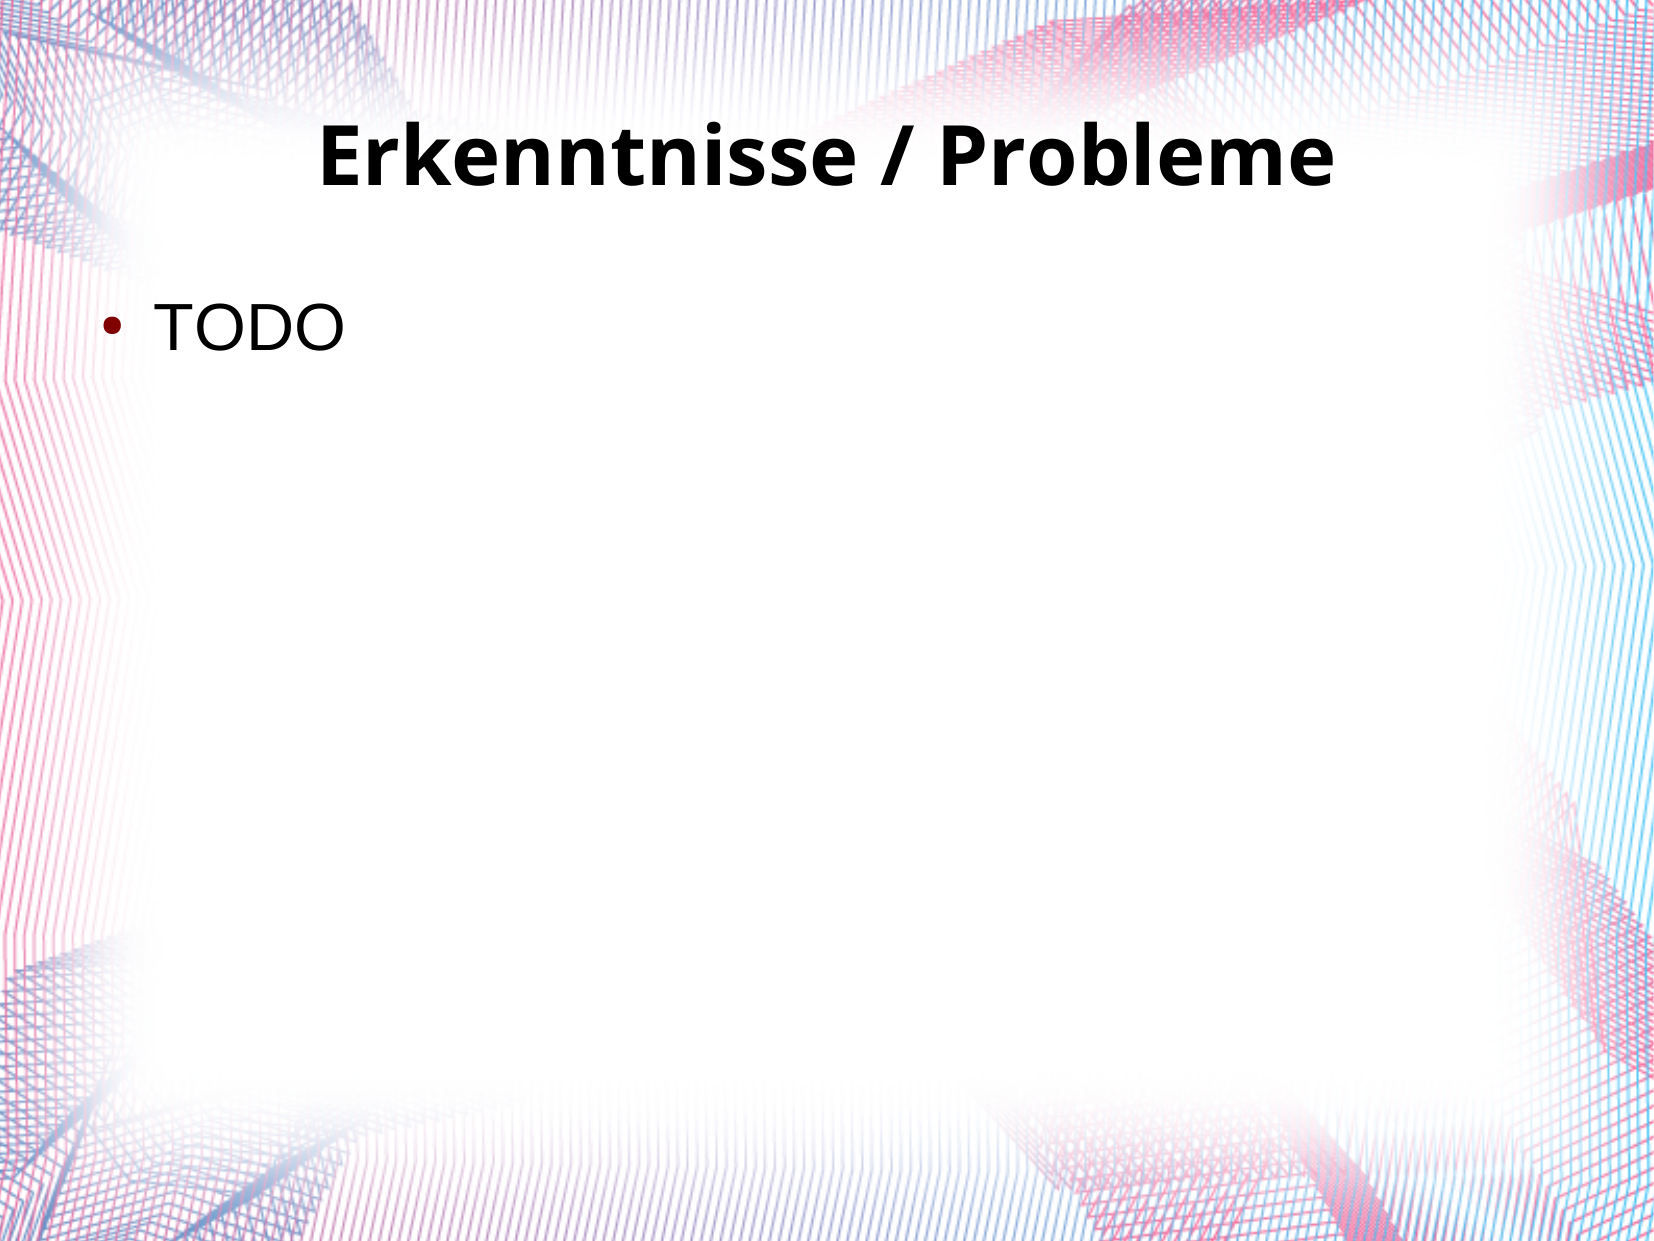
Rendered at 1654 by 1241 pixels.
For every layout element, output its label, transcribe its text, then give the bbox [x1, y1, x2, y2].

title Erkenntnisse / Probleme [82, 49, 1571, 257]
picture [0, 0, 1654, 1241]
list TODO [82, 290, 1571, 1109]
